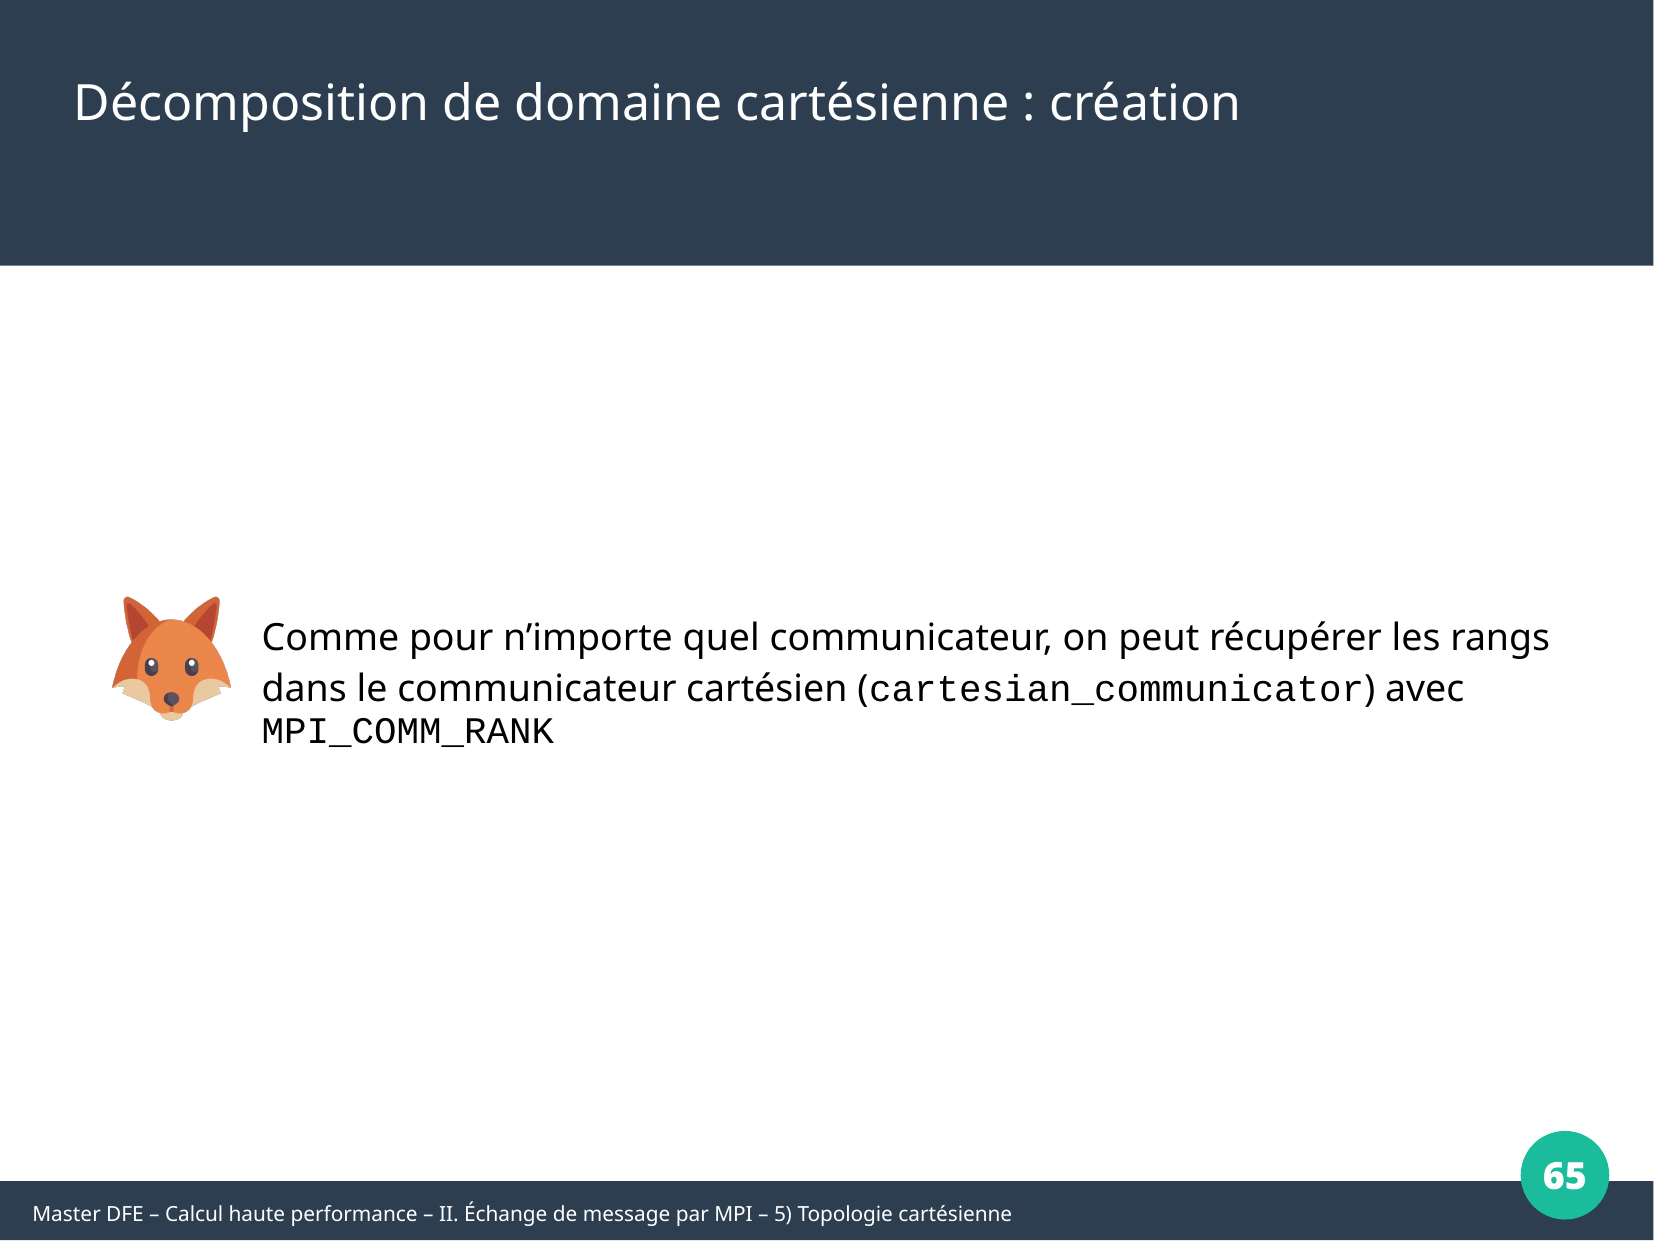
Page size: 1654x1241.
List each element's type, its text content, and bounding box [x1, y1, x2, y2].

text_box Master DFE – Calcul haute performance – II. Échange de message par MPI – 5) Topologie cartésienne [17, 1191, 1436, 1235]
text_box Comme pour n’importe quel communicateur, on peut récupérer les rangs dans le communicateur cartésien (cartesian_communicator) avec MPI_COMM_RANK [246, 603, 1571, 763]
picture [112, 596, 231, 721]
text_box Décomposition de domaine cartésienne : création [59, 59, 1477, 187]
